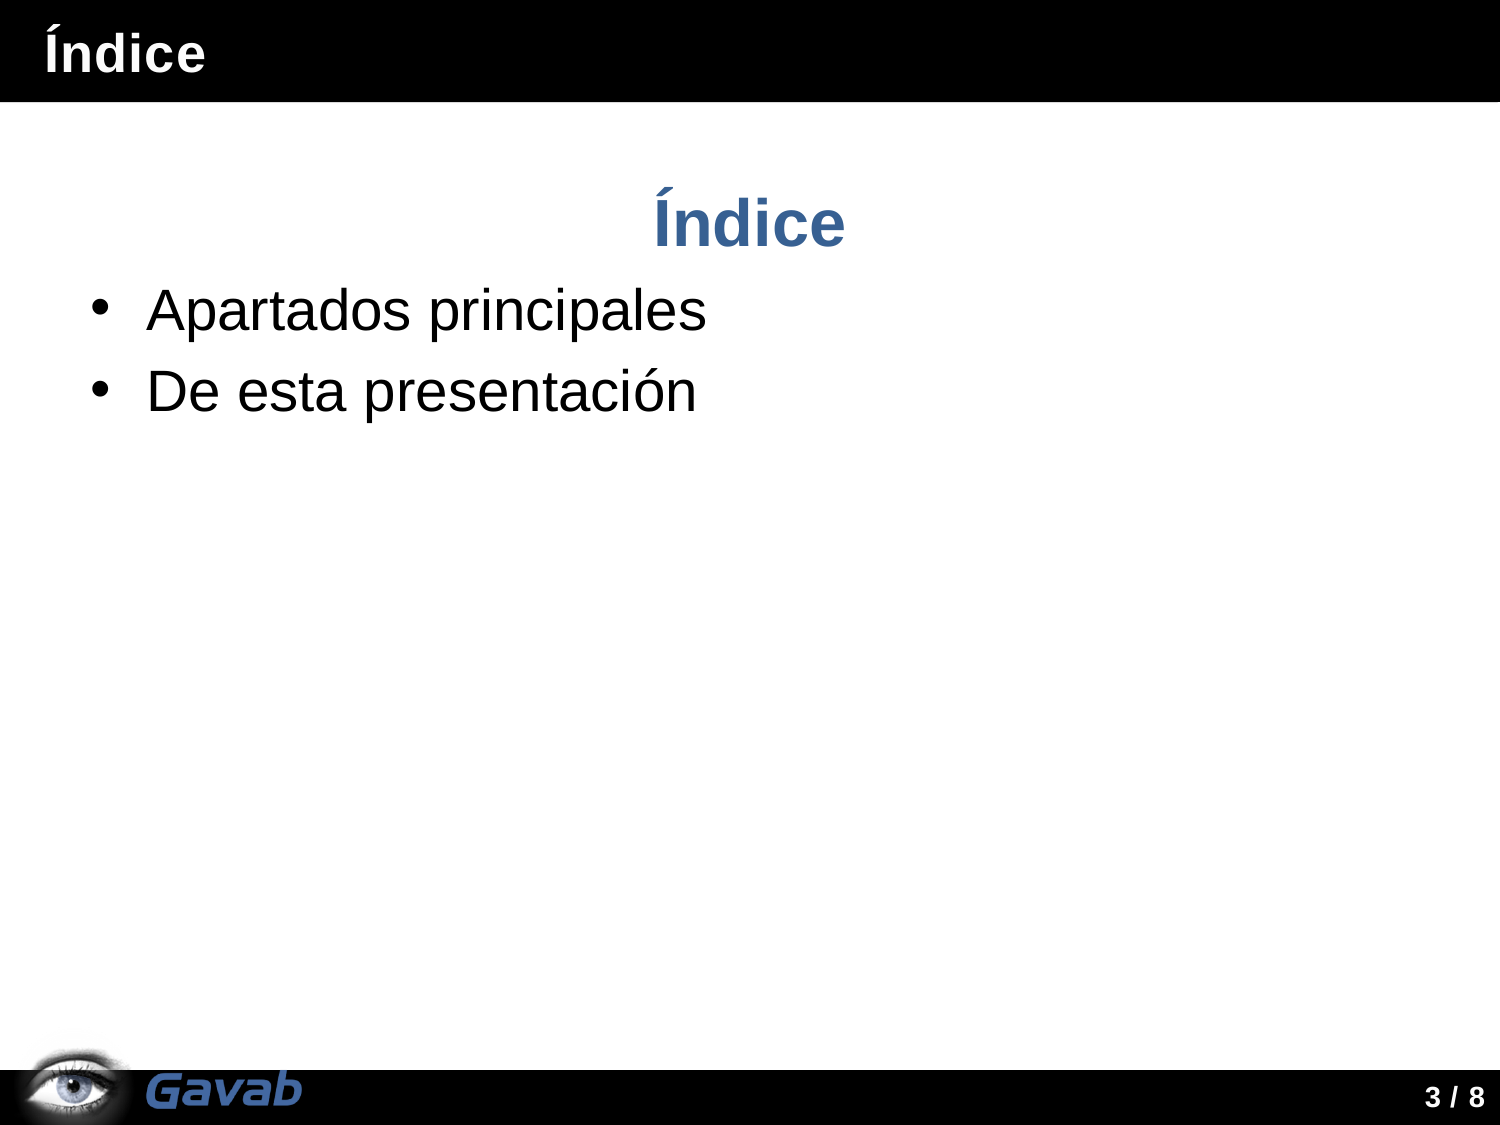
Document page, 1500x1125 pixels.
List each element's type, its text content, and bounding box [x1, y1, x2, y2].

picture [3, 1019, 302, 1125]
title Índice [29, 9, 1471, 93]
list Índice Apartados principales De esta presentación [75, 172, 1425, 1005]
